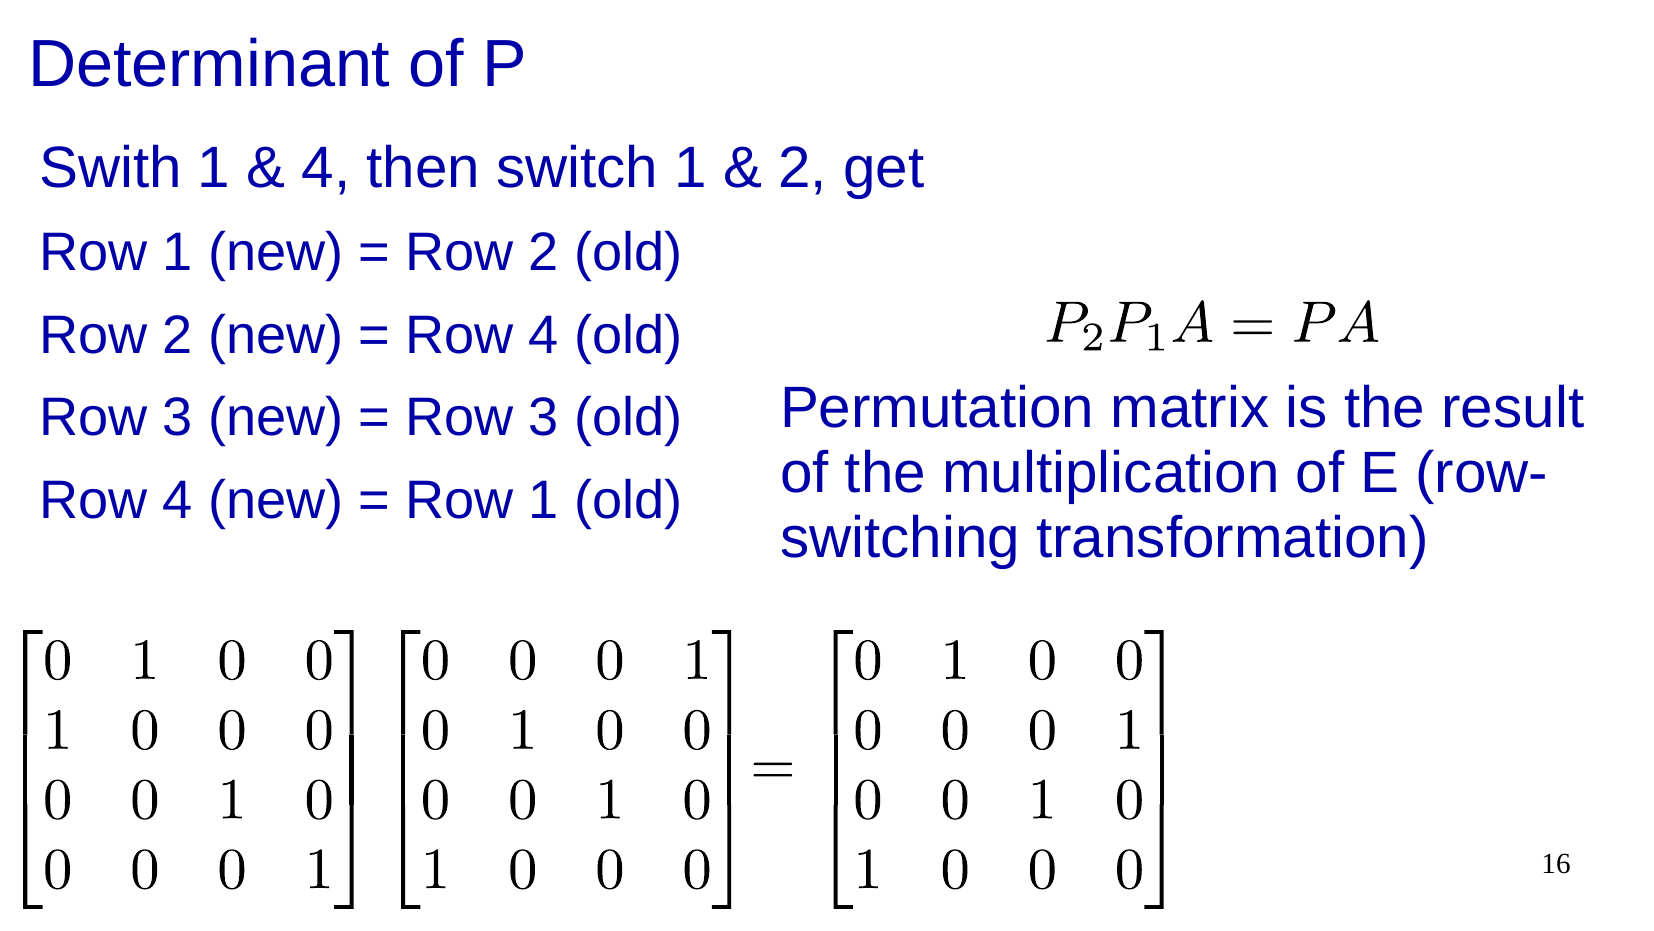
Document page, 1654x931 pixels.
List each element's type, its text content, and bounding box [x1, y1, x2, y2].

title Determinant of P [28, 21, 1626, 106]
list Swith 1 & 4, then switch 1 & 2, get Row 1 (new) = Row 2 (old) Row 2 (new) = Row 4 (old) Row 3 (new) = Row 3 (old) Row 4 (new) = Row 1 (old) [39, 135, 1654, 886]
text_box [4, 630, 1183, 909]
list Permutation matrix is the result of the multiplication of E (row-switching transformation) [780, 375, 1645, 586]
text_box [1043, 300, 1381, 351]
